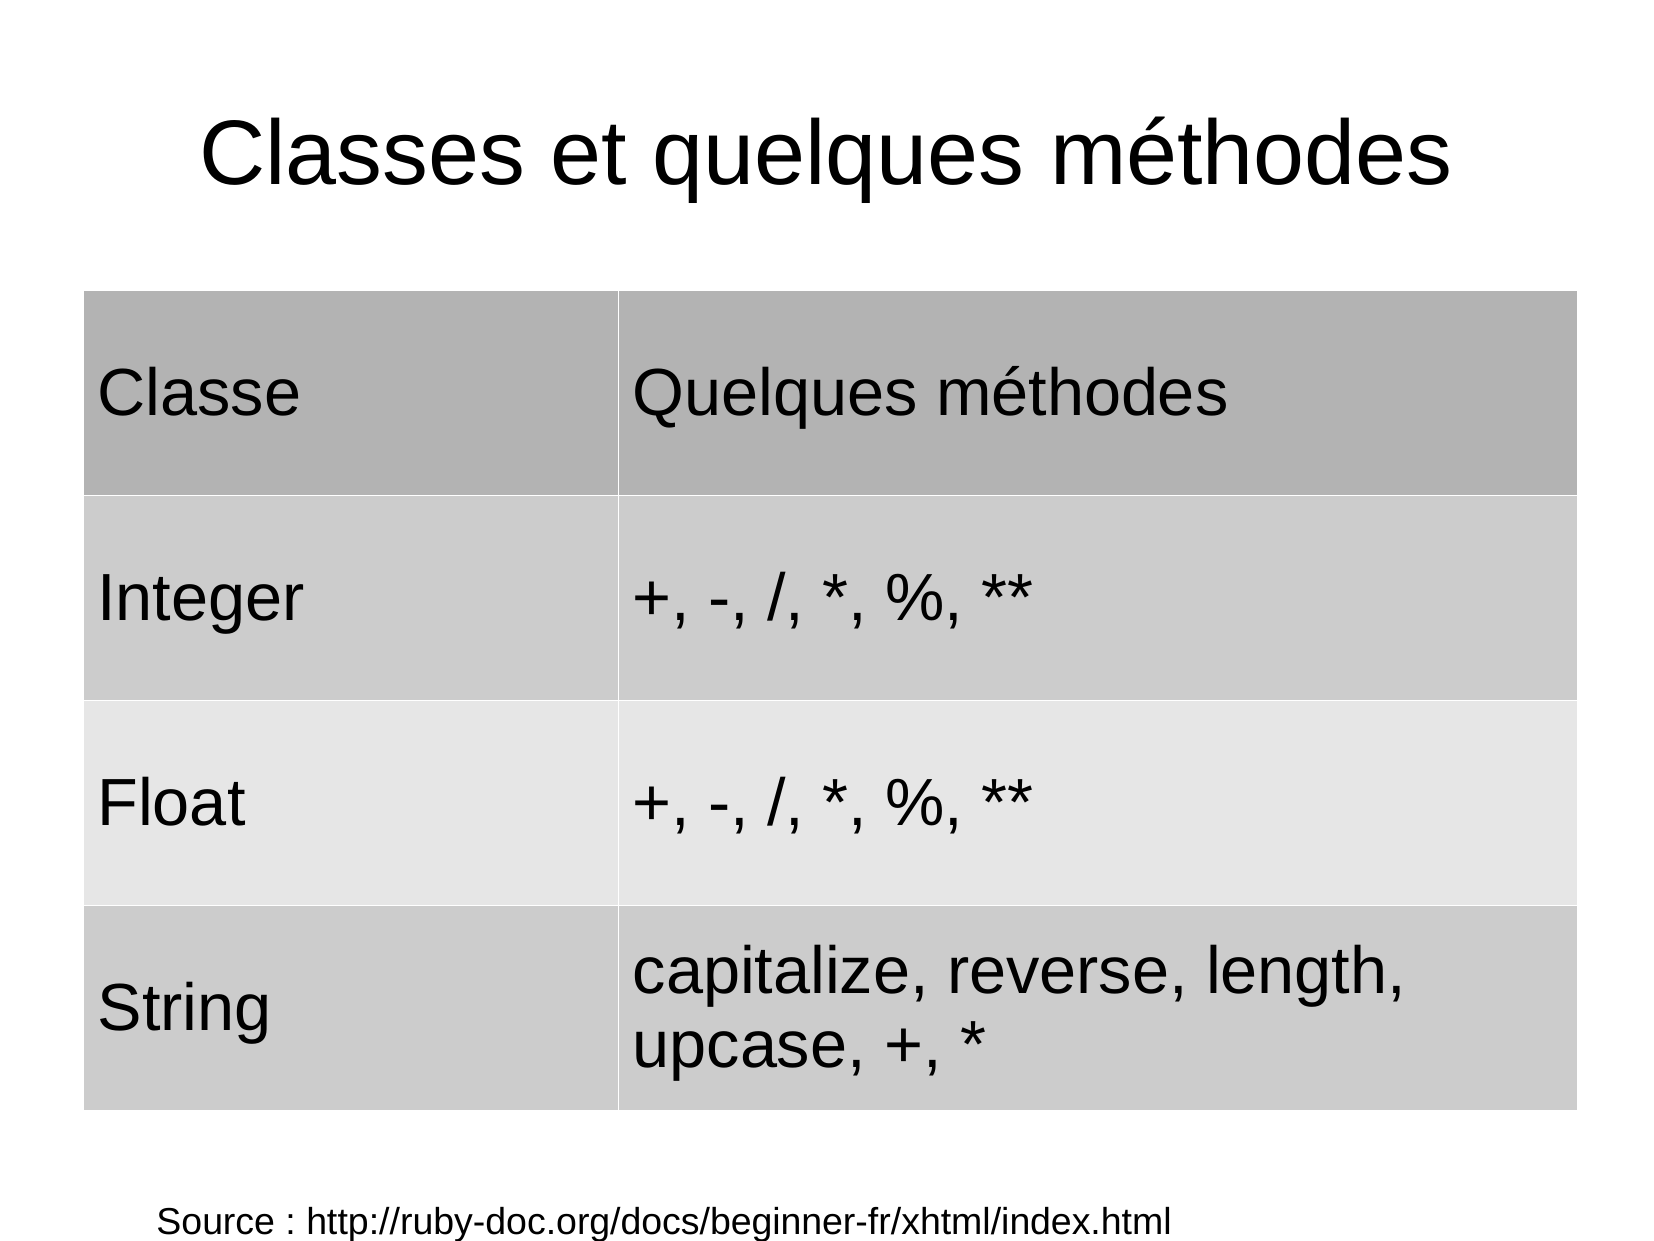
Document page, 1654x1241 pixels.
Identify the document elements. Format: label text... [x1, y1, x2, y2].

title Classes et quelques méthodes [82, 49, 1571, 257]
table_header Classe [84, 291, 618, 495]
table_cell +, -, /, *, %, ** [619, 496, 1577, 700]
table_cell String [84, 906, 618, 1110]
table_cell Float [84, 701, 618, 905]
table_cell +, -, /, *, %, ** [619, 701, 1577, 905]
table_header Quelques méthodes [619, 291, 1577, 495]
text_box Source : http://ruby-doc.org/docs/beginner-fr/xhtml/index.html [141, 1192, 1188, 1241]
table_cell Integer [84, 496, 618, 700]
table_cell capitalize, reverse, length, upcase, +, * [619, 906, 1577, 1110]
